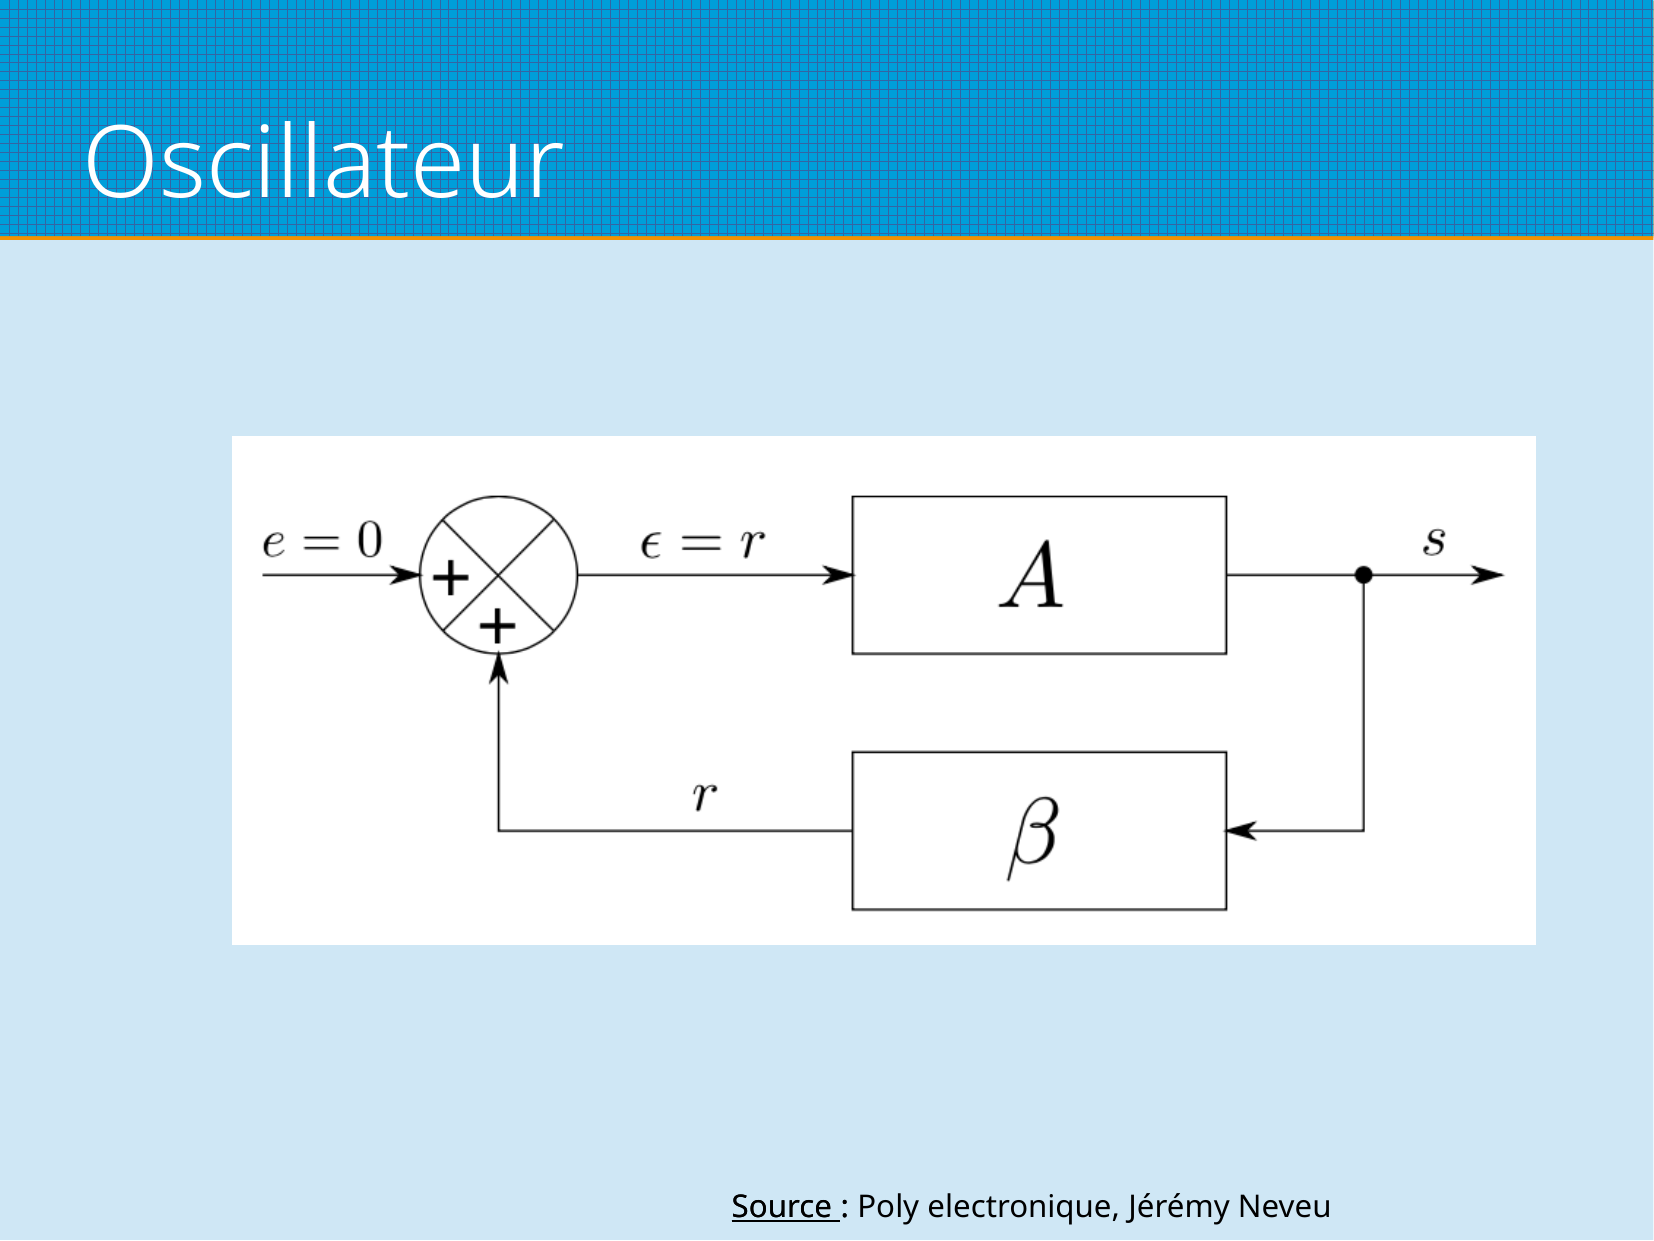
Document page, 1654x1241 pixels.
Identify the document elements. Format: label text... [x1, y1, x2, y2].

title Oscillateur [82, 19, 1571, 227]
picture [232, 436, 1536, 945]
text_box Source : Poly electronique, Jérémy Neveu [725, 1179, 1654, 1232]
